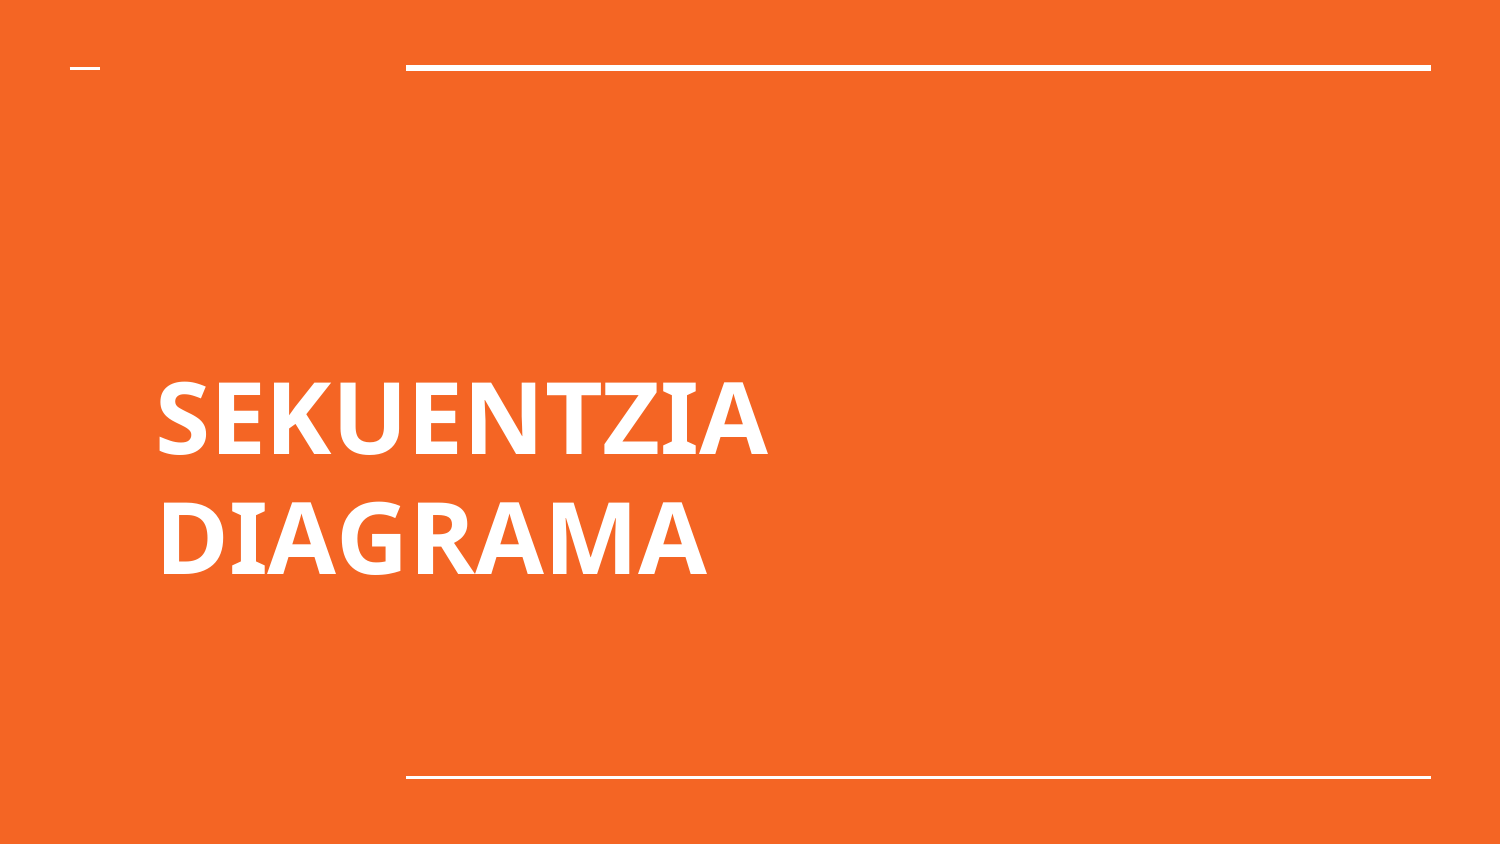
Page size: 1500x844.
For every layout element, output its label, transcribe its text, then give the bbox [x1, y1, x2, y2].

title SEKUENTZIA DIAGRAMA [140, 339, 1360, 504]
